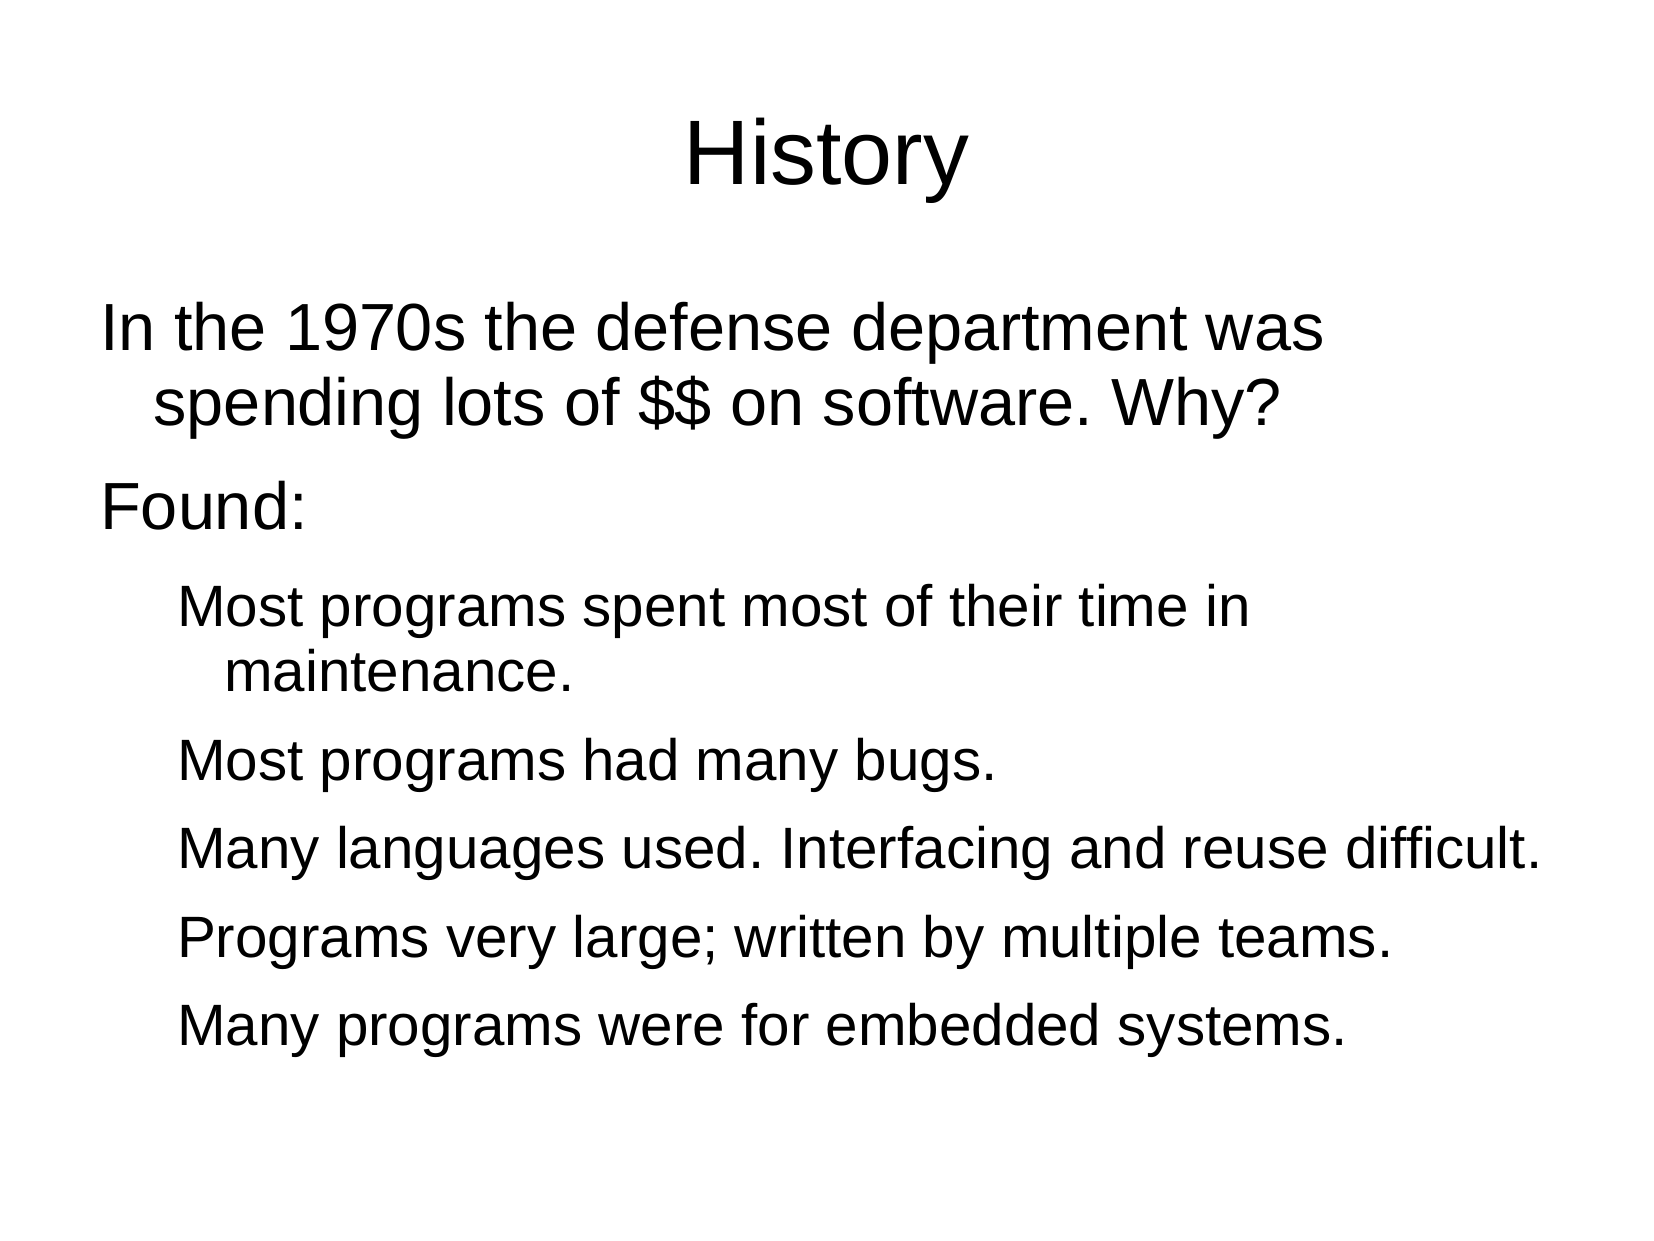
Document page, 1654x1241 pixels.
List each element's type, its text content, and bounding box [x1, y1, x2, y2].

list In the 1970s the defense department was spending lots of $$ on software. Why? Found: Most programs spent most of their time in maintenance. Most programs had many bugs. Many languages used. Interfacing and reuse difficult. Programs very large; written by multiple teams. Many programs were for embedded systems. [82, 290, 1571, 1122]
title History [82, 49, 1571, 257]
